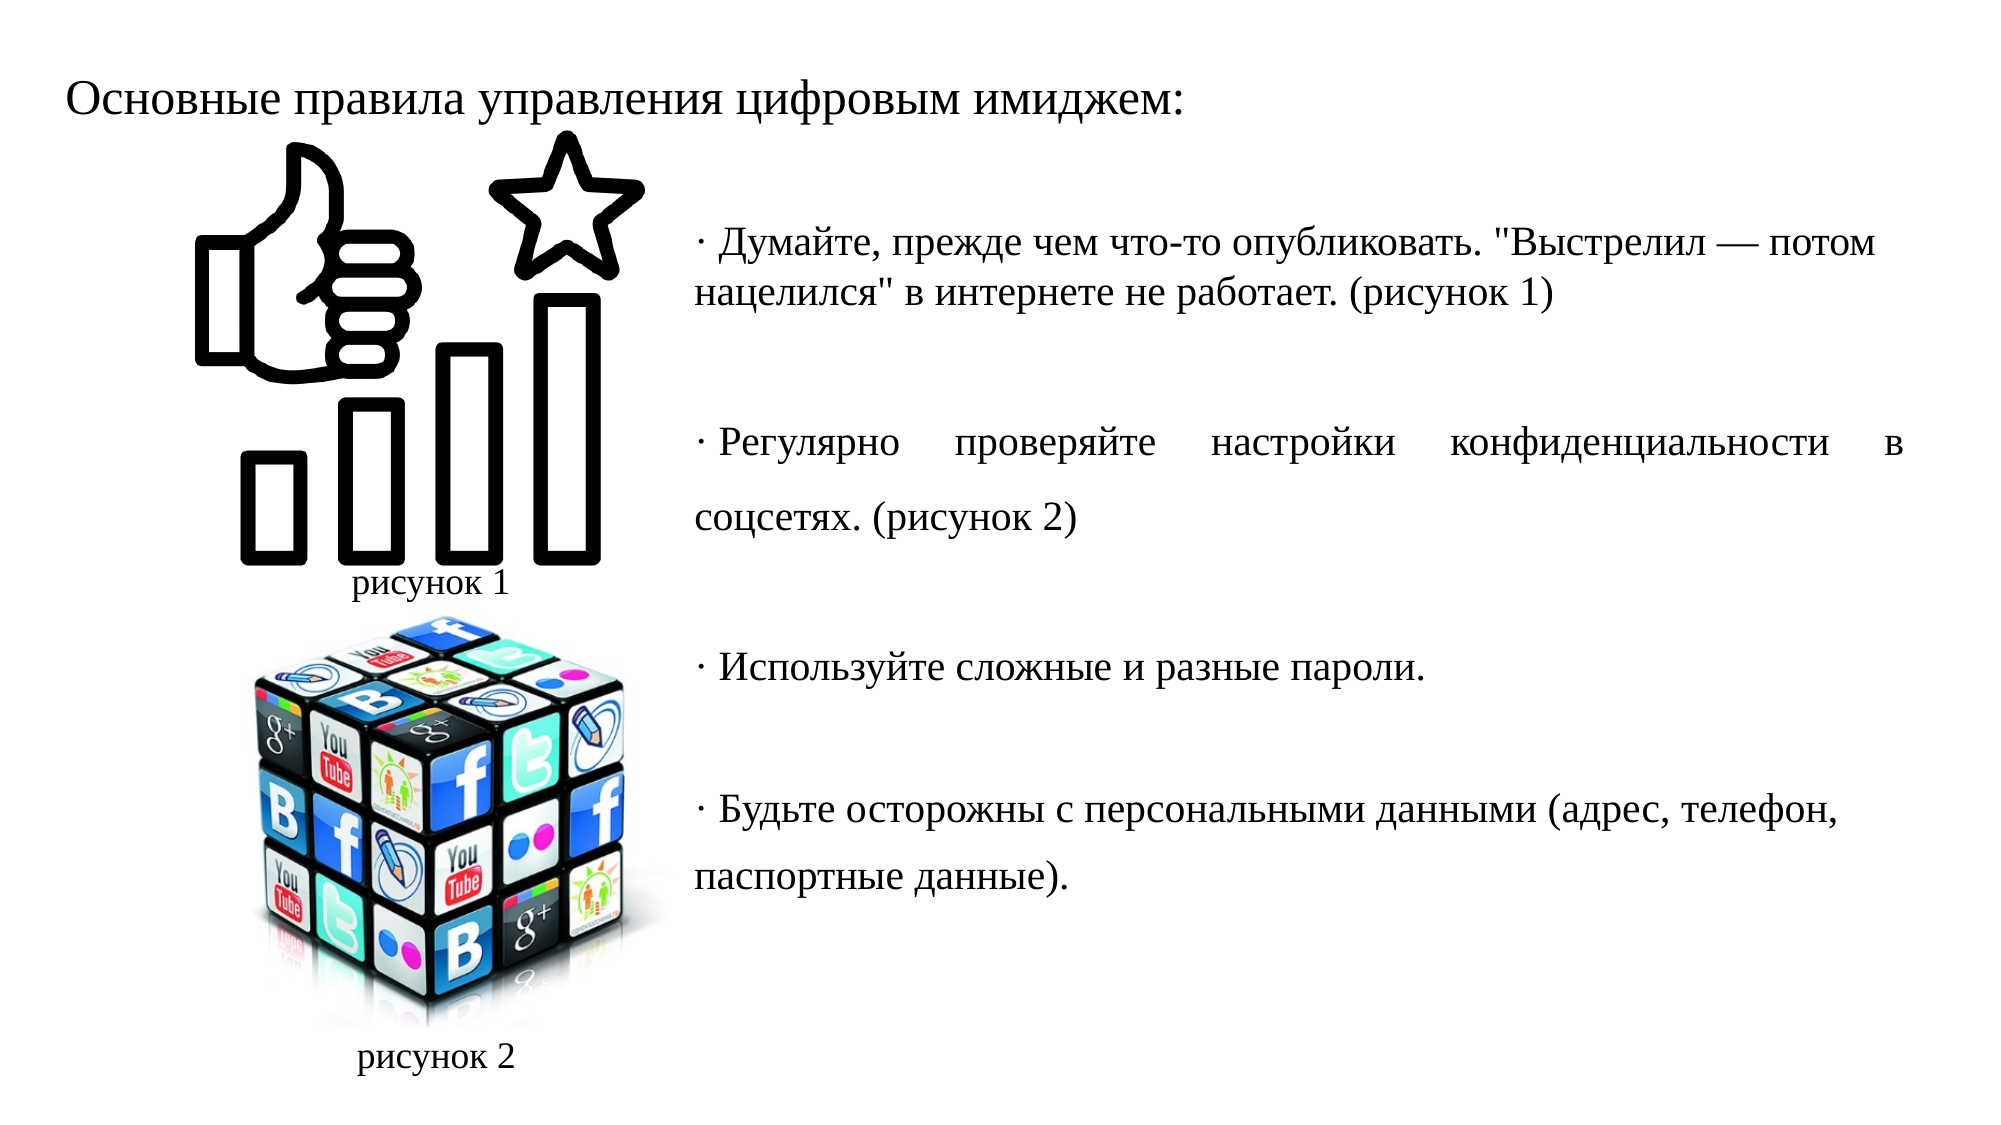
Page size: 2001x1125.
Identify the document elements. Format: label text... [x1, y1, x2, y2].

text_box рисунок 1 [336, 549, 526, 610]
picture [138, 607, 679, 1027]
text_box · Думайте, прежде чем что-то опубликовать. "Выстрелил — потом нацелился" в интернете не работает. (рисунок 1) · Регулярно проверяйте настройки конфиденциальности в соцсетях. (рисунок 2) · Используйте сложные и разные пароли. · Будьте осторожны с персональными данными (адрес, телефон, паспортные данные). [679, 206, 1920, 1106]
text_box Основные правила управления цифровым имиджем: [50, 57, 1202, 133]
text_box рисунок 2 [342, 1024, 531, 1084]
picture [187, 115, 652, 580]
